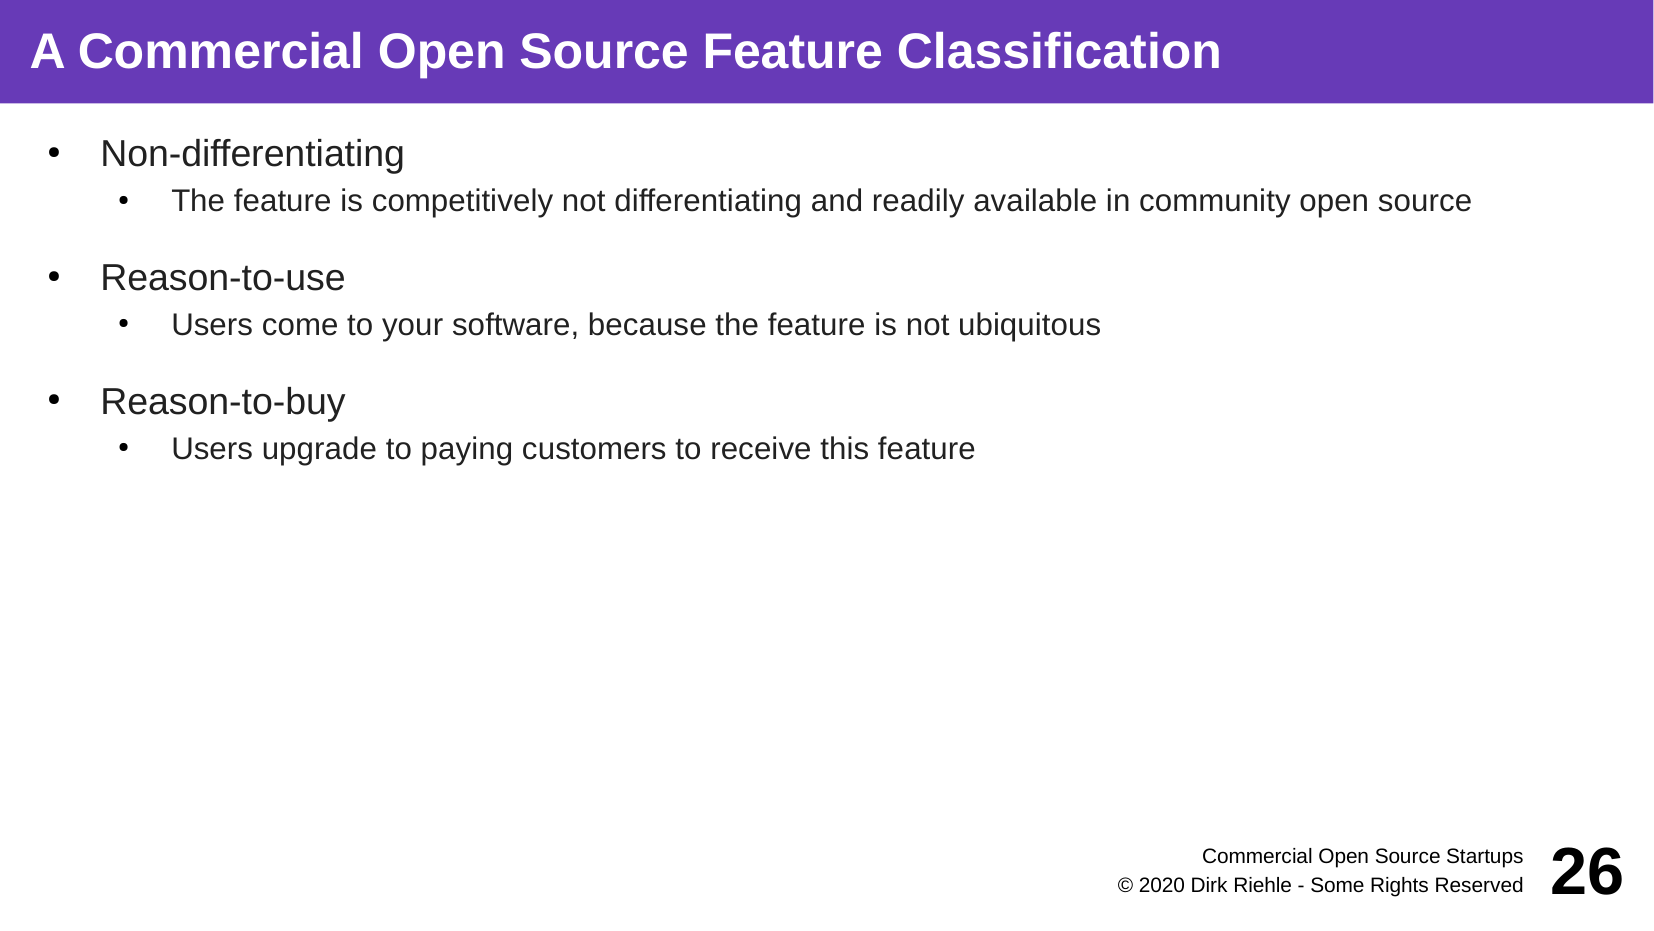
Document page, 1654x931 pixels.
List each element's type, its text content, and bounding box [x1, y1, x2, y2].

list Non-differentiating The feature is competitively not differentiating and readily available in community open source Reason-to-use Users come to your software, because the feature is not ubiquitous Reason-to-buy Users upgrade to paying customers to receive this feature [29, 132, 1625, 813]
title A Commercial Open Source Feature Classification [0, 0, 1654, 104]
